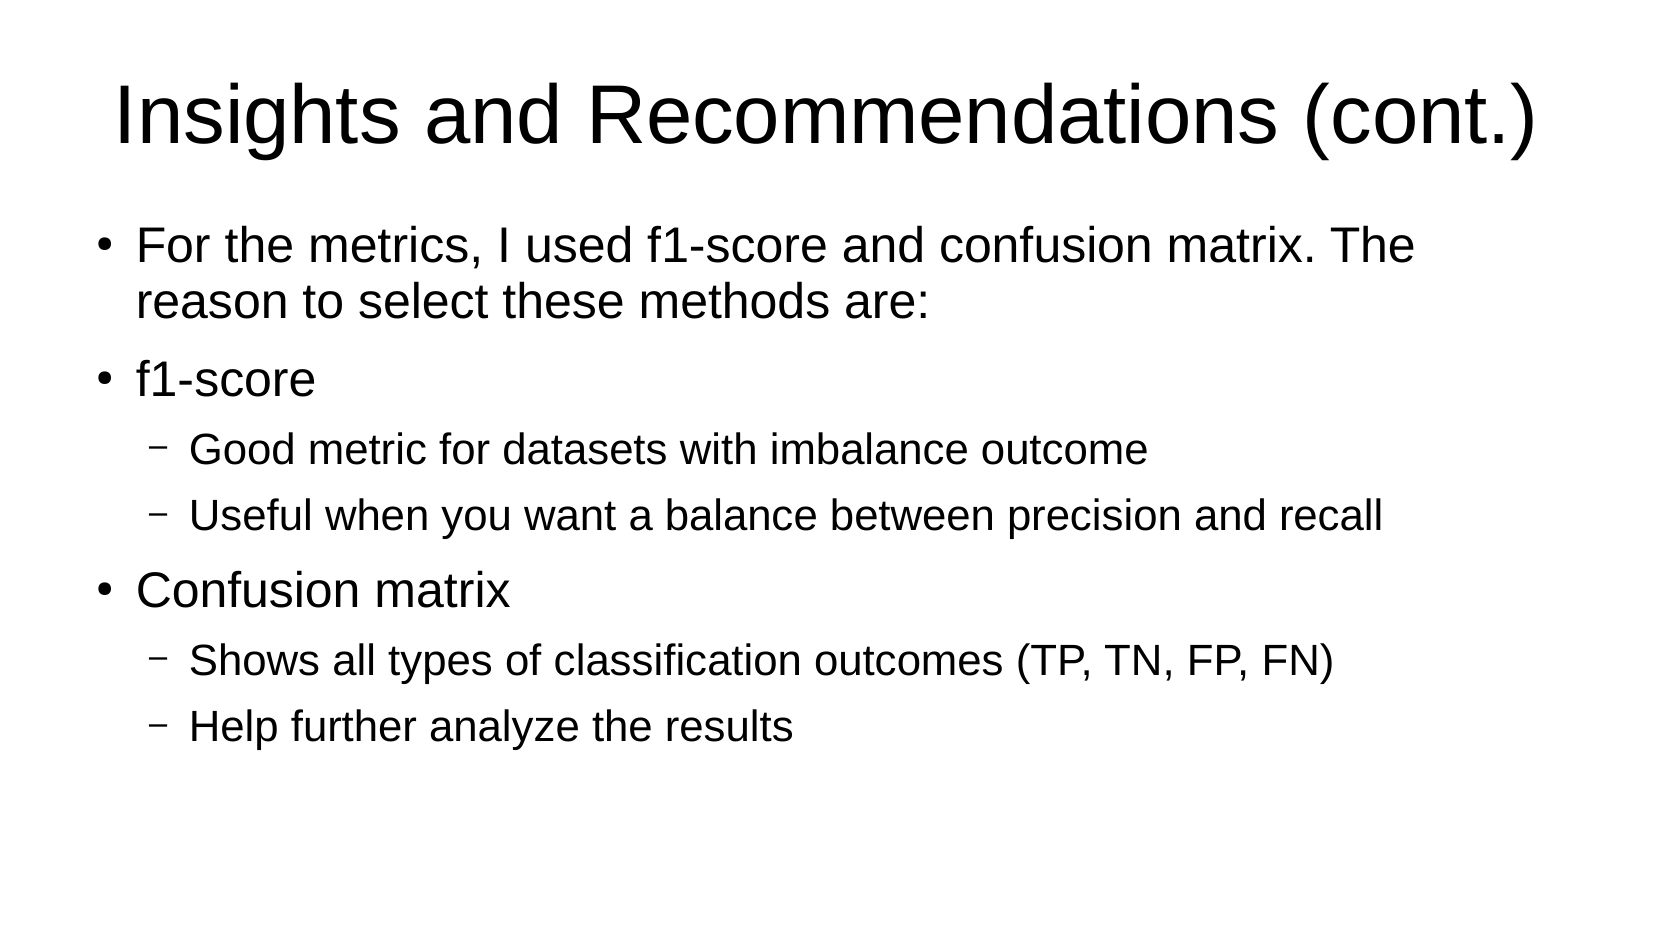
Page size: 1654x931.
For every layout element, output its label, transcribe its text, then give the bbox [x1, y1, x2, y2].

title Insights and Recommendations (cont.) [82, 37, 1571, 193]
list For the metrics, I used f1-score and confusion matrix. The reason to select these methods are: f1-score Good metric for datasets with imbalance outcome Useful when you want a balance between precision and recall Confusion matrix Shows all types of classification outcomes (TP, TN, FP, FN) Help further analyze the results [82, 217, 1571, 758]
